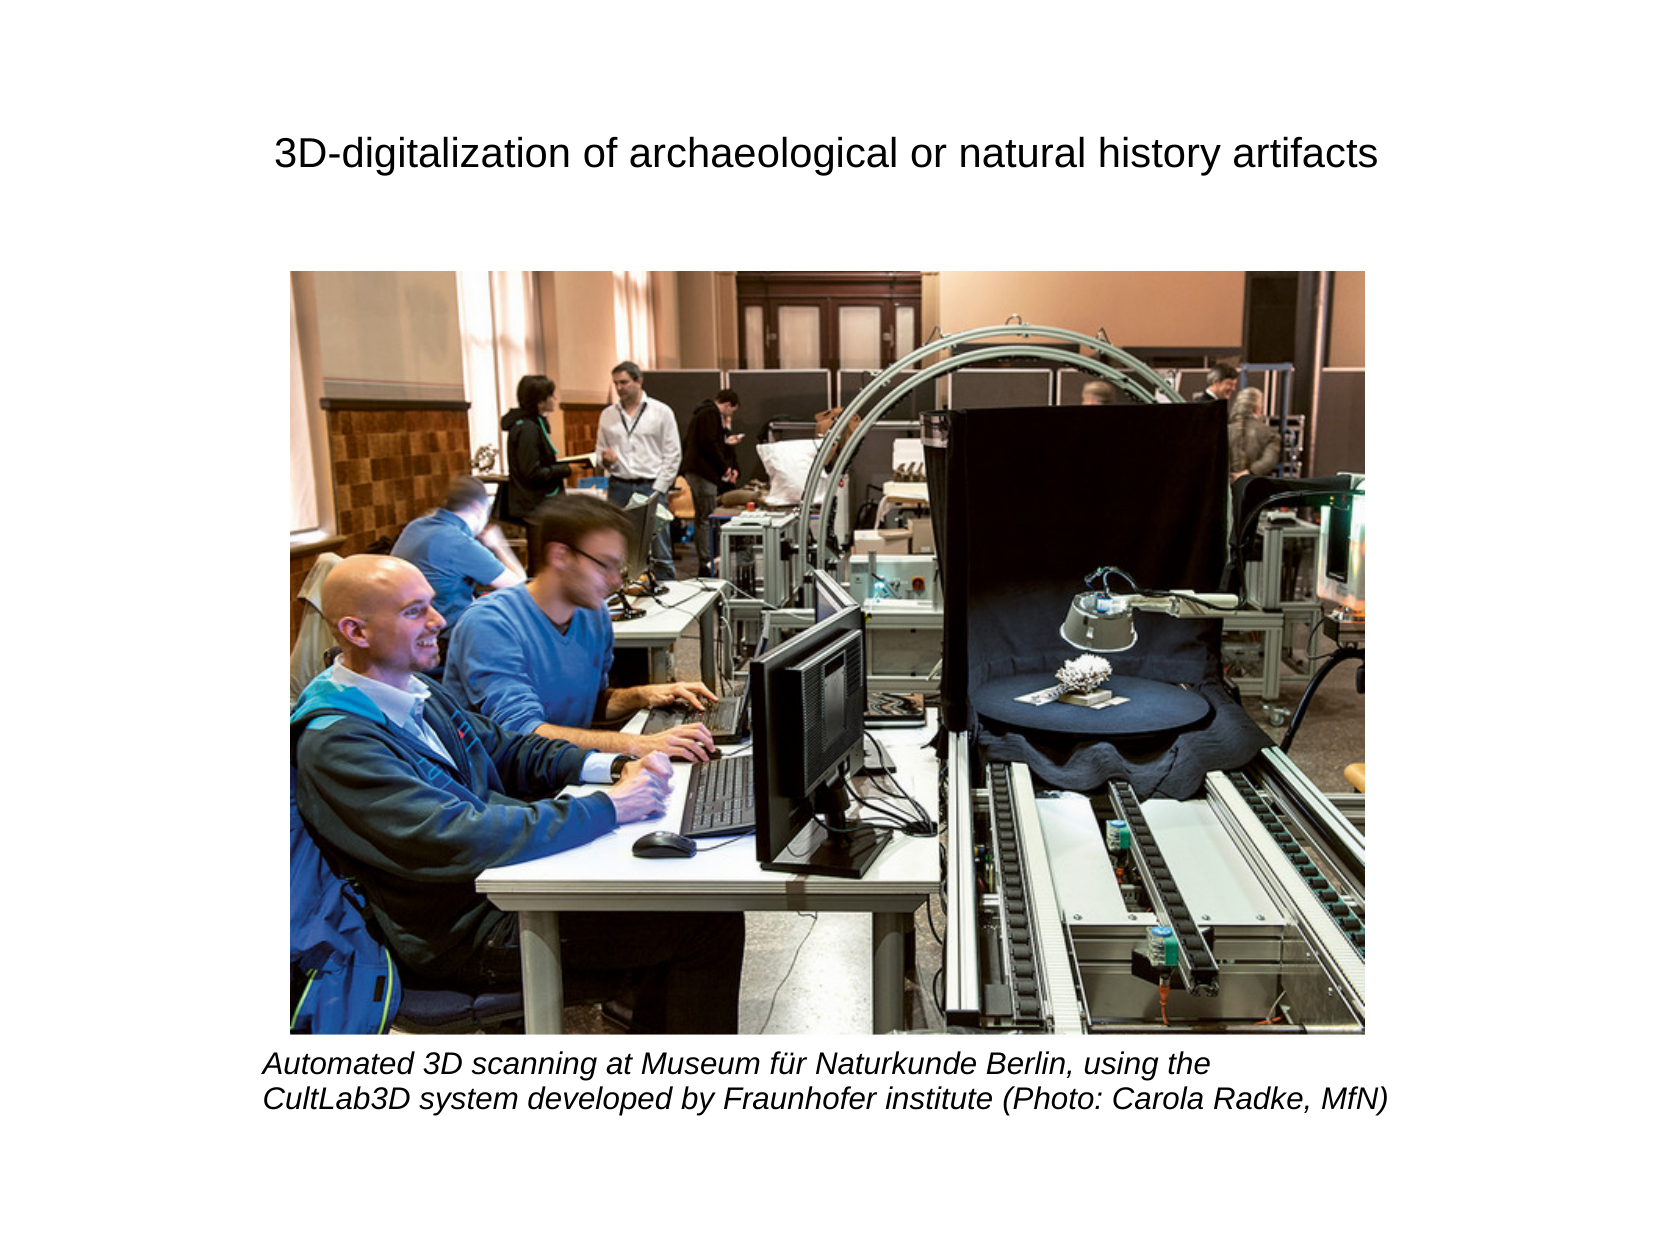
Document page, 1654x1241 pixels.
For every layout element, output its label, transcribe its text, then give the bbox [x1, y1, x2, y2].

text_box Automated 3D scanning at Museum für Naturkunde Berlin, using the CultLab3D system developed by Fraunhofer institute (Photo: Carola Radke, MfN) [248, 1039, 1406, 1124]
picture [290, 271, 1365, 1038]
title 3D-digitalization of archaeological or natural history artifacts [82, 49, 1571, 257]
